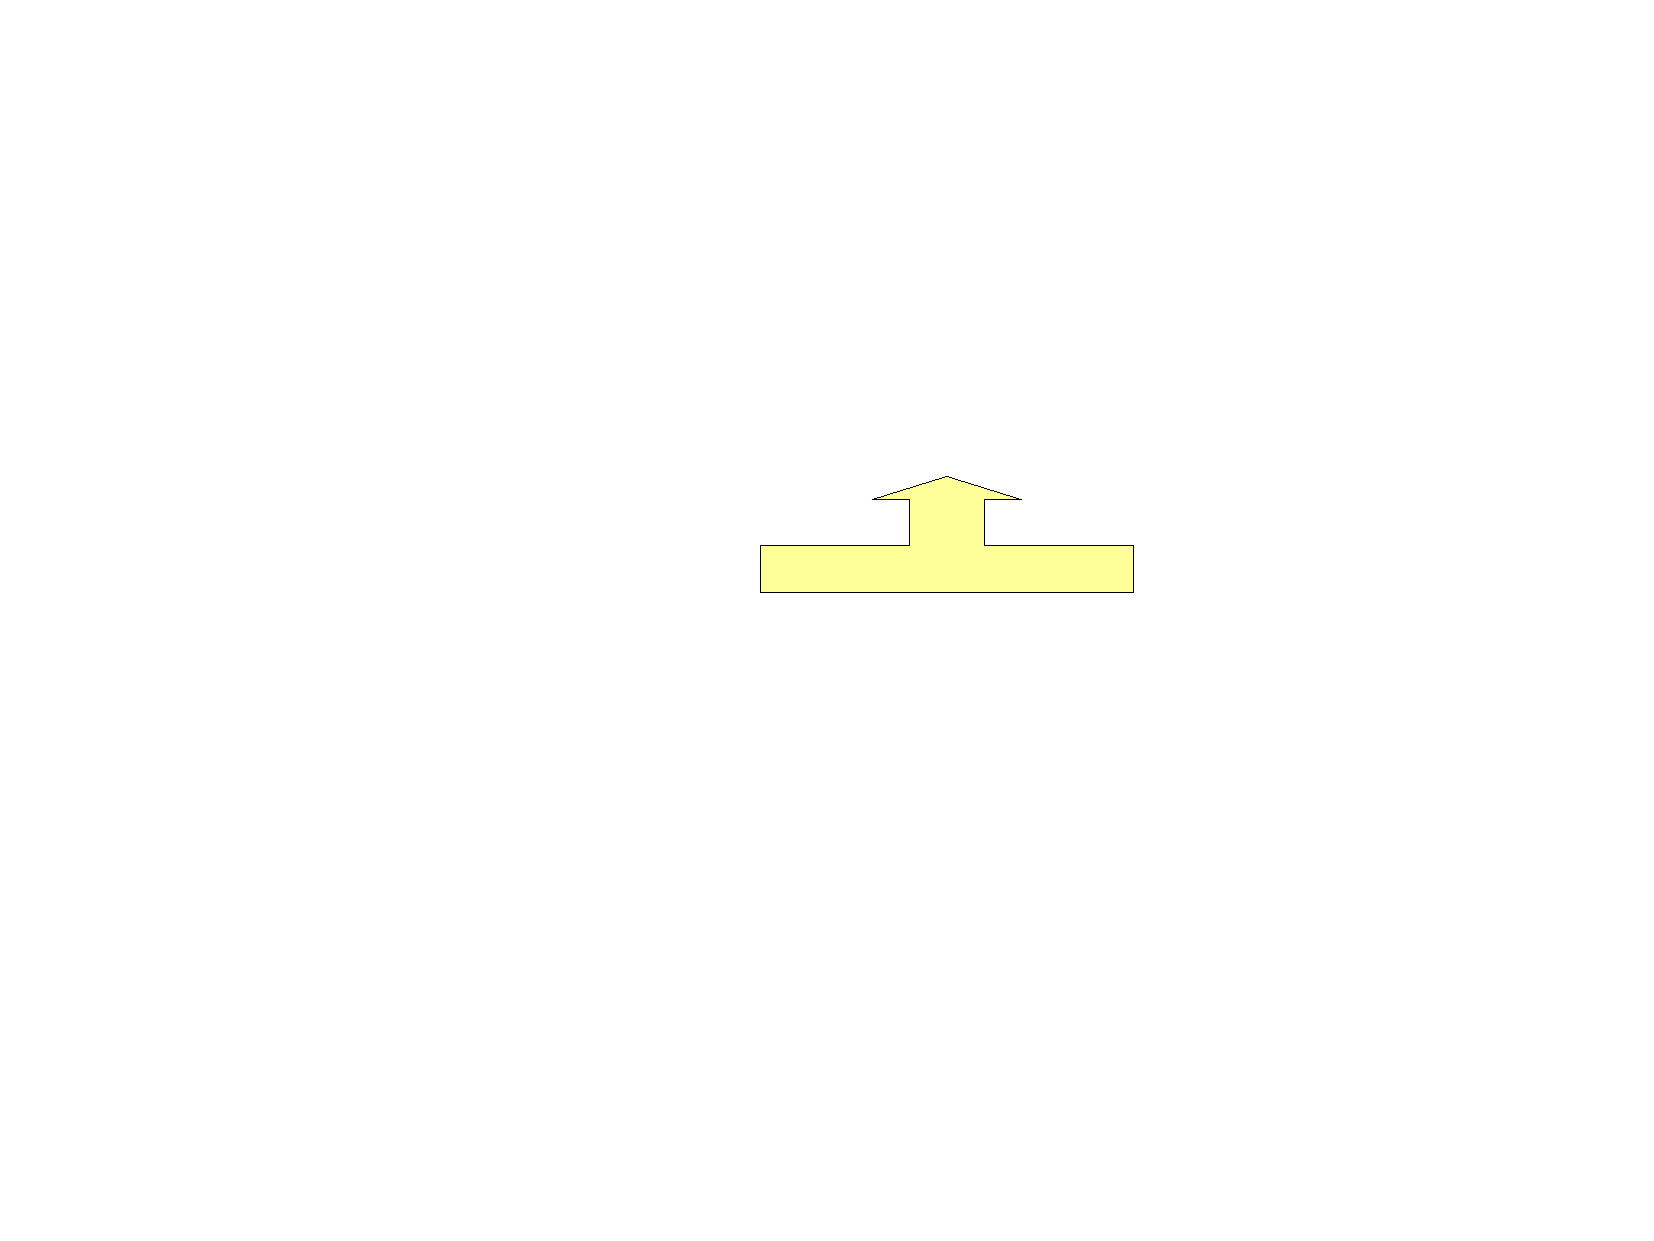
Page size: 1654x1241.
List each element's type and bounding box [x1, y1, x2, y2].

text_box [760, 476, 1134, 593]
